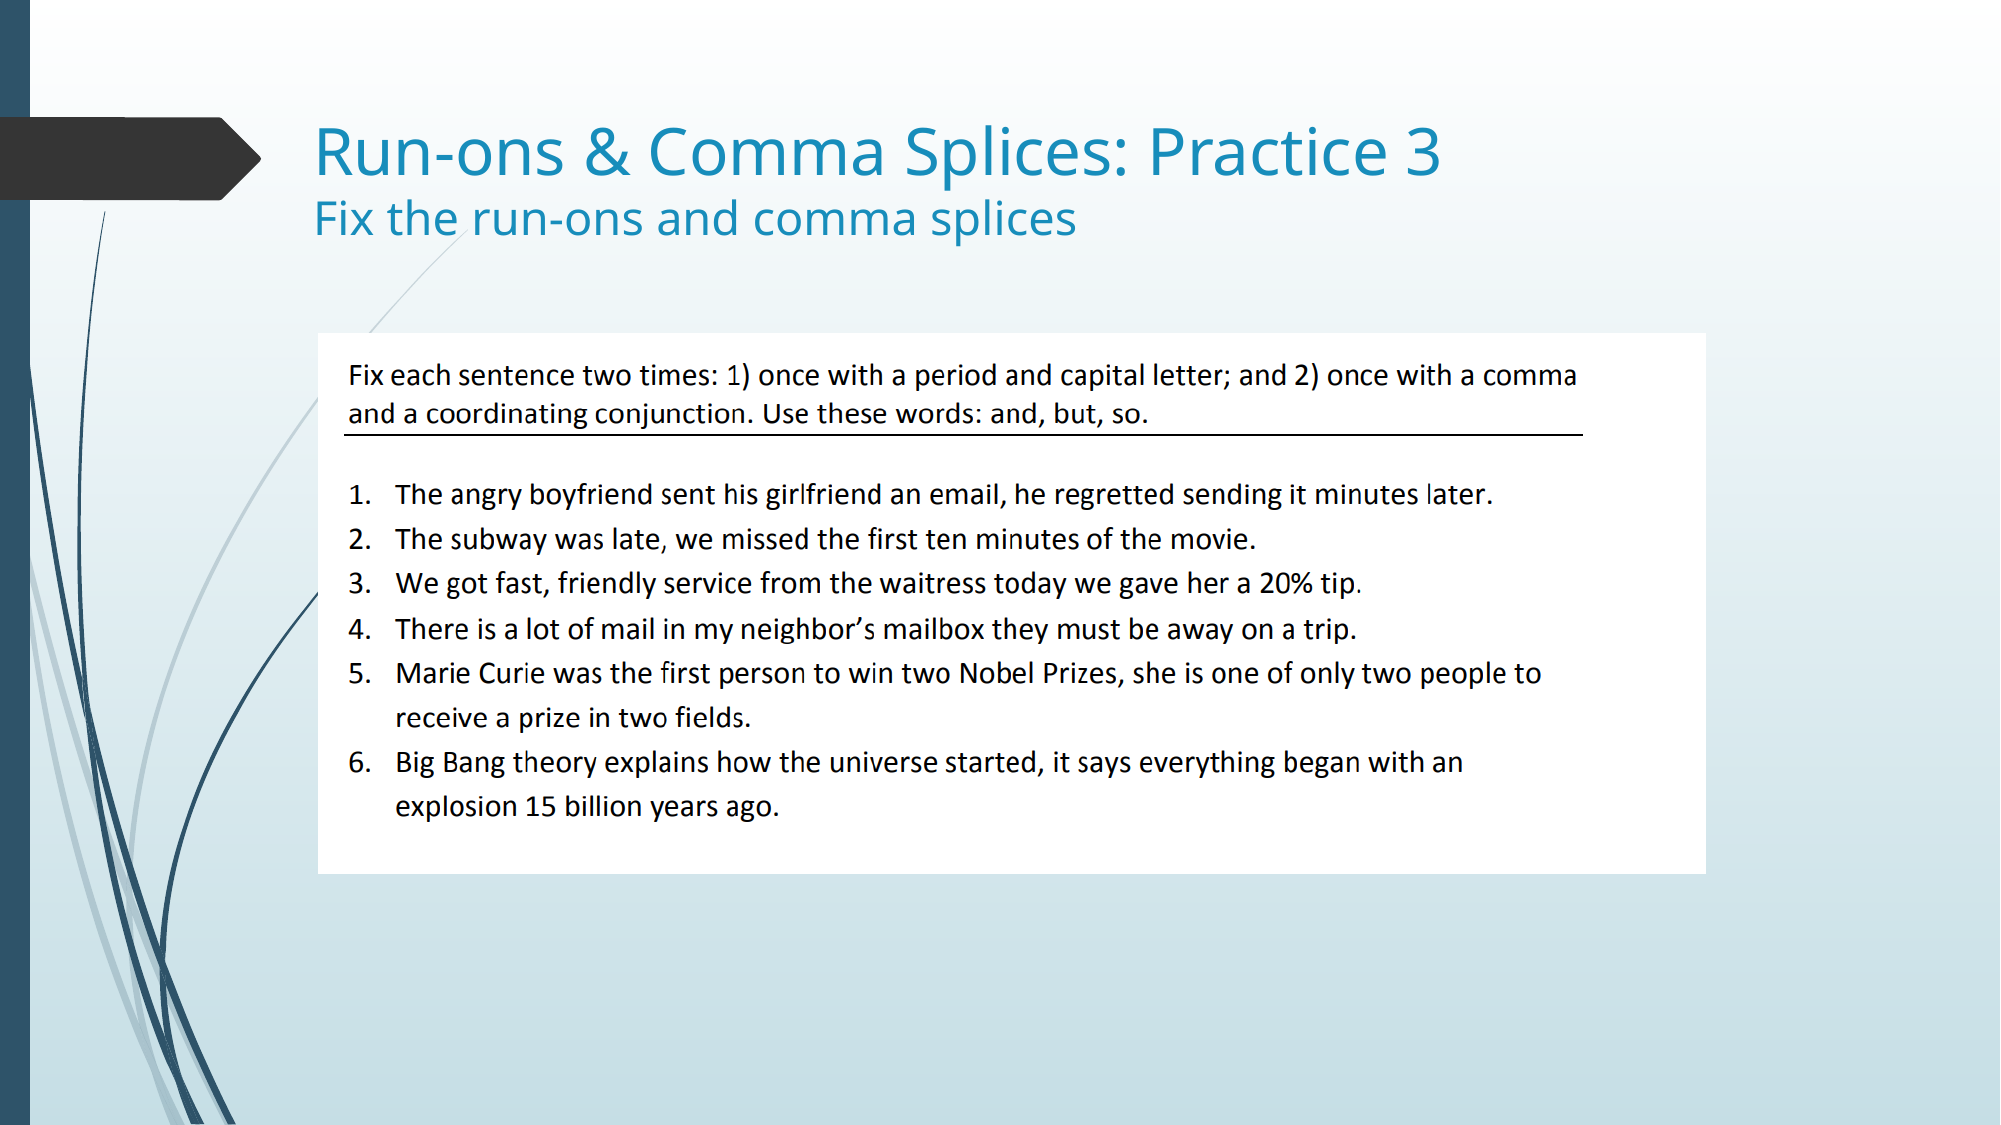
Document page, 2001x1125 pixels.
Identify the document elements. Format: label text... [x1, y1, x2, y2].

title Run-ons & Comma Splices: Practice 3 Fix the run-ons and comma splices [298, 102, 1886, 253]
picture [318, 333, 1706, 874]
